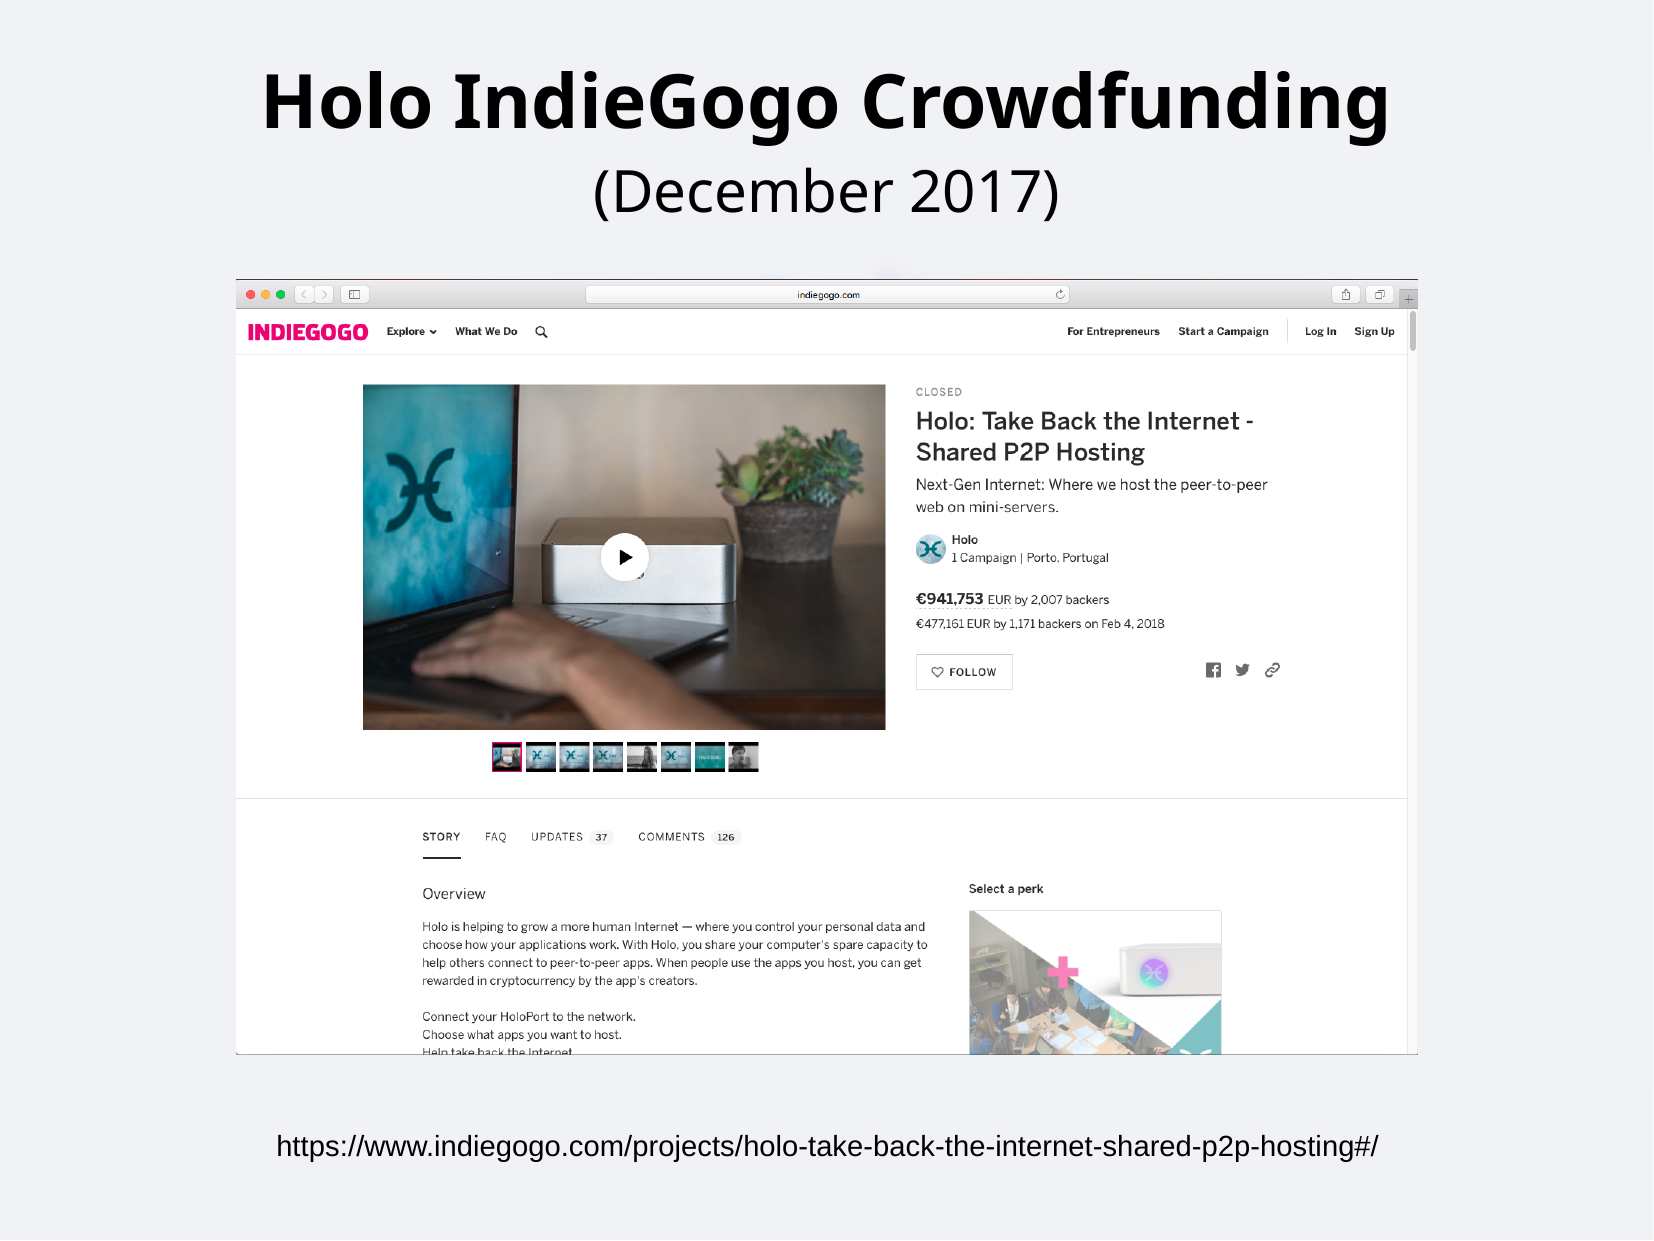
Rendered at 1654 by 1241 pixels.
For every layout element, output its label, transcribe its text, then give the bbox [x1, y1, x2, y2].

picture [0, 154, 1654, 1086]
title Holo IndieGogo Crowdfunding (December 2017) [82, 35, 1571, 243]
text_box https://www.indiegogo.com/projects/holo-take-back-the-internet-shared-p2p-hosting#/ [261, 1122, 1393, 1170]
